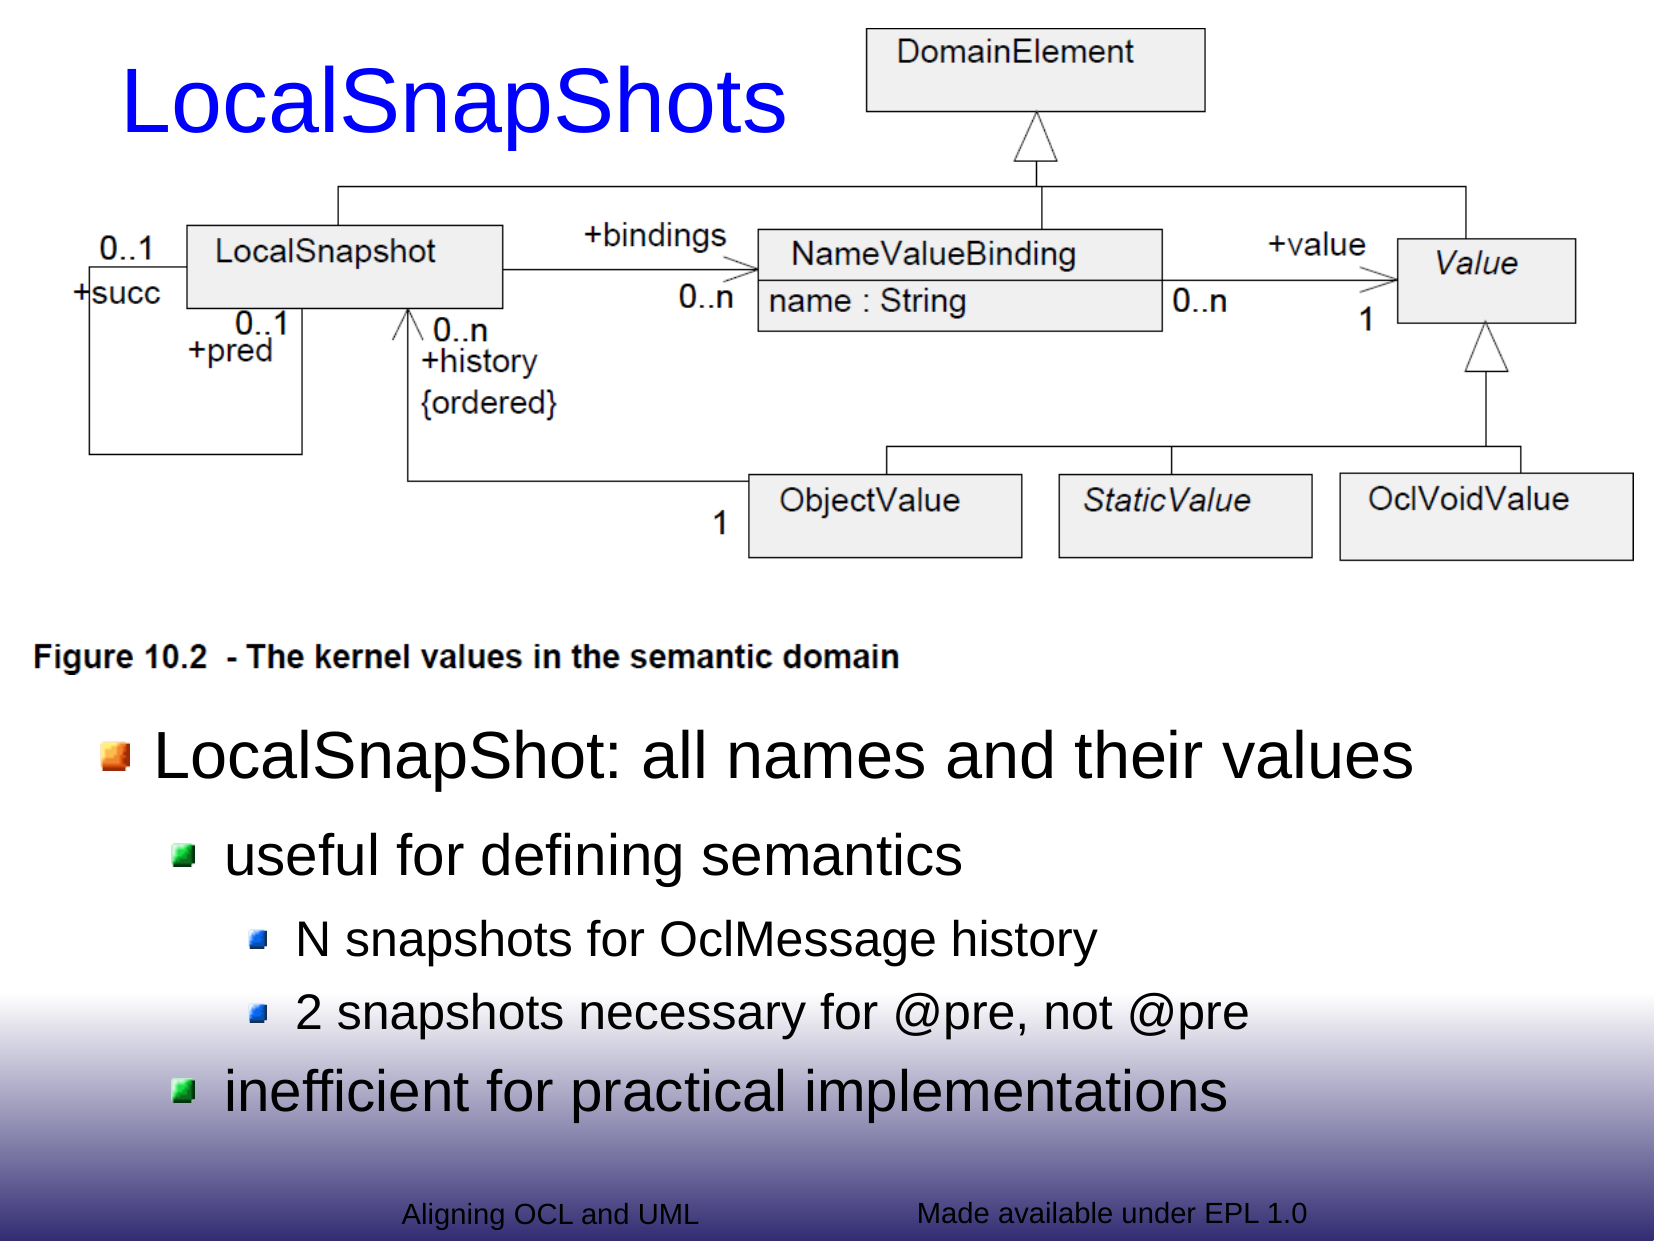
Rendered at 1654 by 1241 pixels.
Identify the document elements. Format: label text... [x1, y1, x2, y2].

title LocalSnapShots [82, 47, 827, 156]
list LocalSnapShot: all names and their values useful for defining semantics N snapshots for OclMessage history 2 snapshots necessary for @pre, not @pre inefficient for practical implementations [82, 718, 1571, 1158]
picture [34, 28, 1634, 675]
